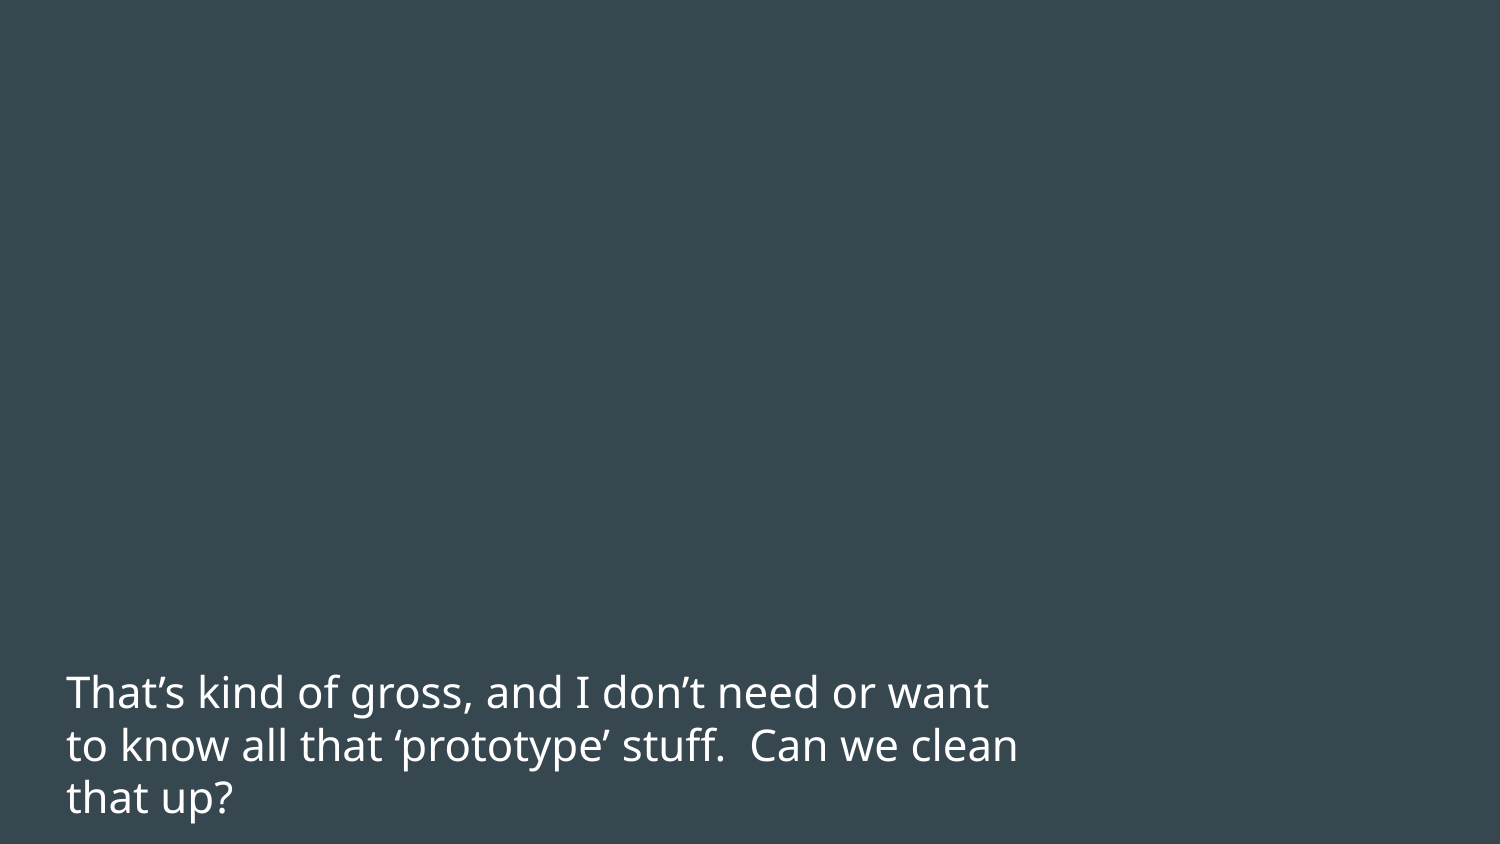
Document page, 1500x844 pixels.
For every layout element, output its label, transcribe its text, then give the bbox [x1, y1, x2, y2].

list That’s kind of gross, and I don’t need or want to know all that ‘prototype’ stuff. Can we clean that up? [51, 694, 1036, 794]
